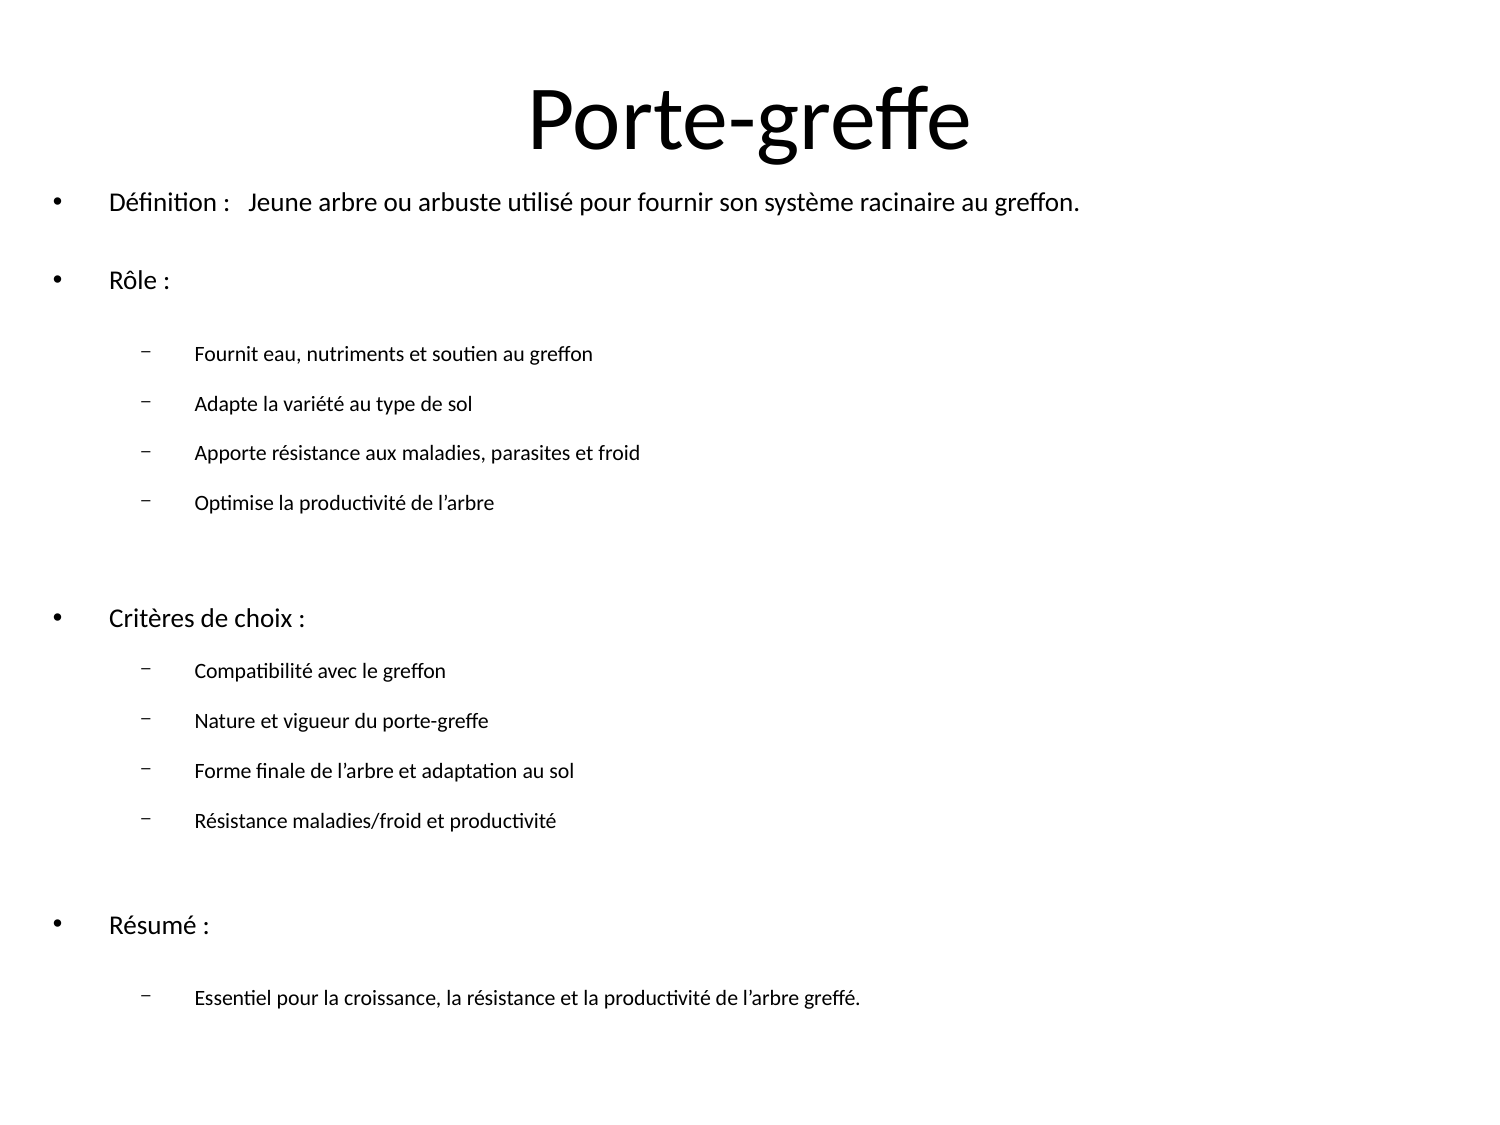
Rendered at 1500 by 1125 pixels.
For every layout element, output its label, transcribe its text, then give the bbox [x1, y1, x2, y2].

list Définition : Jeune arbre ou arbuste utilisé pour fournir son système racinaire au greffon. Rôle : Fournit eau, nutriments et soutien au greffon Adapte la variété au type de sol Apporte résistance aux maladies, parasites et froid Optimise la productivité de l’arbre Critères de choix : Compatibilité avec le greffon Nature et vigueur du porte-greffe Forme finale de l’arbre et adaptation au sol Résistance maladies/froid et productivité Résumé : Essentiel pour la croissance, la résistance et la productivité de l’arbre greffé. [37, 177, 1388, 1038]
title Porte-greffe [75, 19, 1425, 207]
